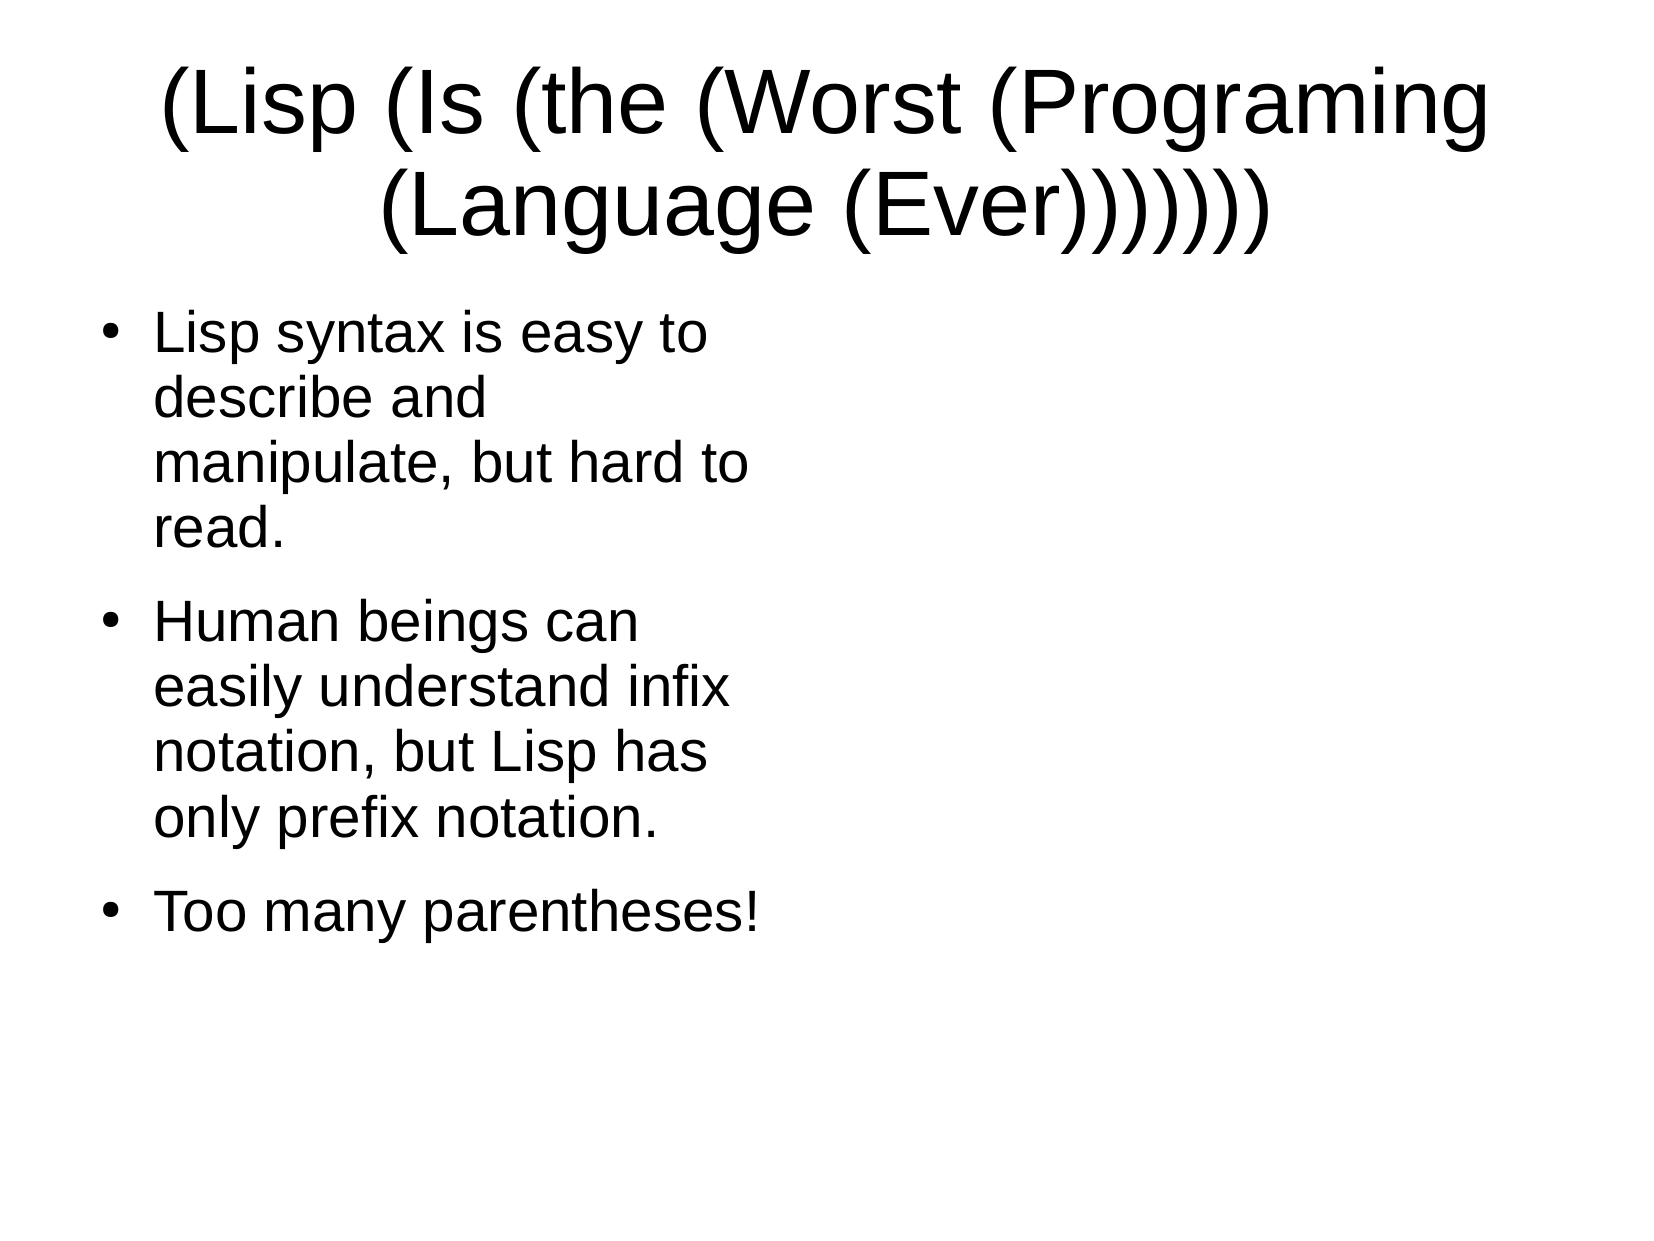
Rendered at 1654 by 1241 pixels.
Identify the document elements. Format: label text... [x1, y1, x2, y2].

title (Lisp (Is (the (Worst (Programing (Language (Ever))))))) [82, 49, 1571, 257]
list Lisp syntax is easy to describe and manipulate, but hard to read. Human beings can easily understand infix notation, but Lisp has only prefix notation. Too many parentheses! [82, 299, 793, 1105]
